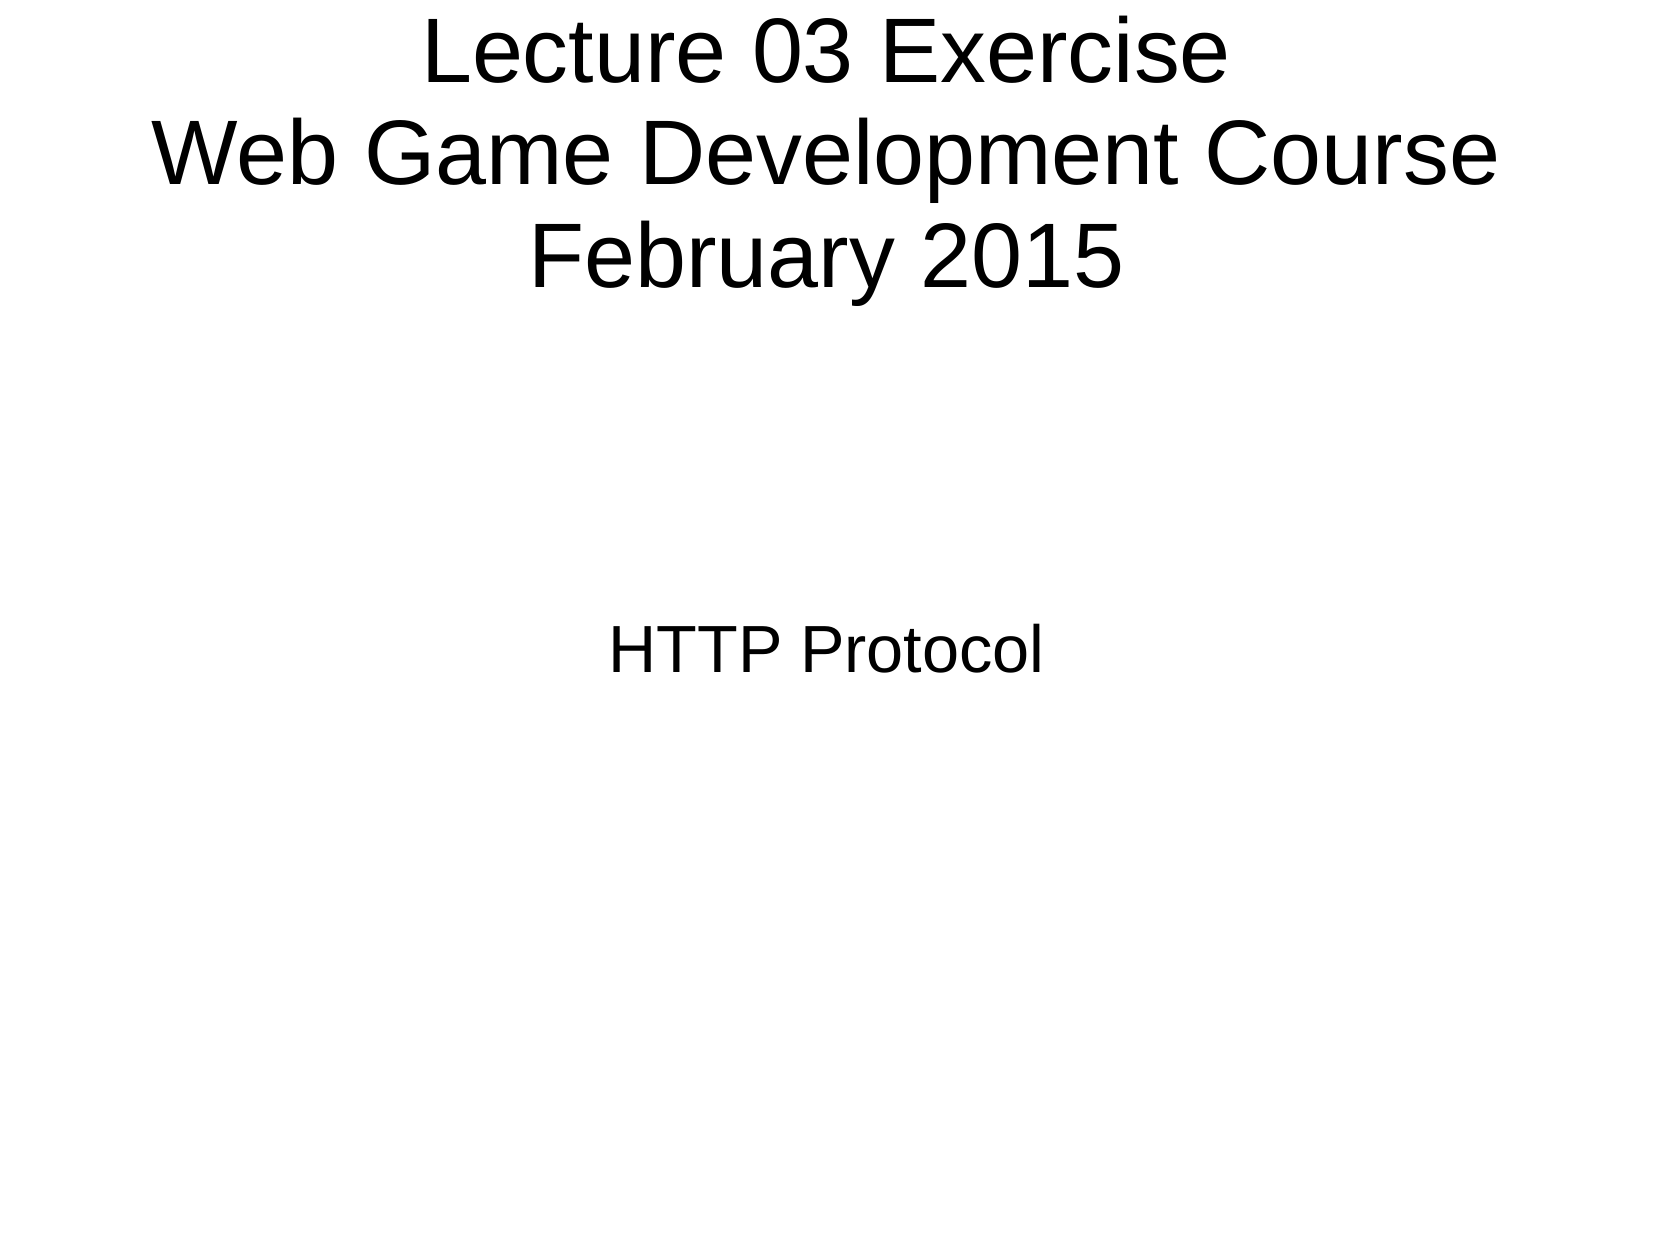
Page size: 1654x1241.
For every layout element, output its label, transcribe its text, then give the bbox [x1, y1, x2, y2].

subtitle HTTP Protocol [82, 290, 1571, 1010]
title Lecture 03 Exercise Web Game Development Course February 2015 [82, 0, 1571, 290]
